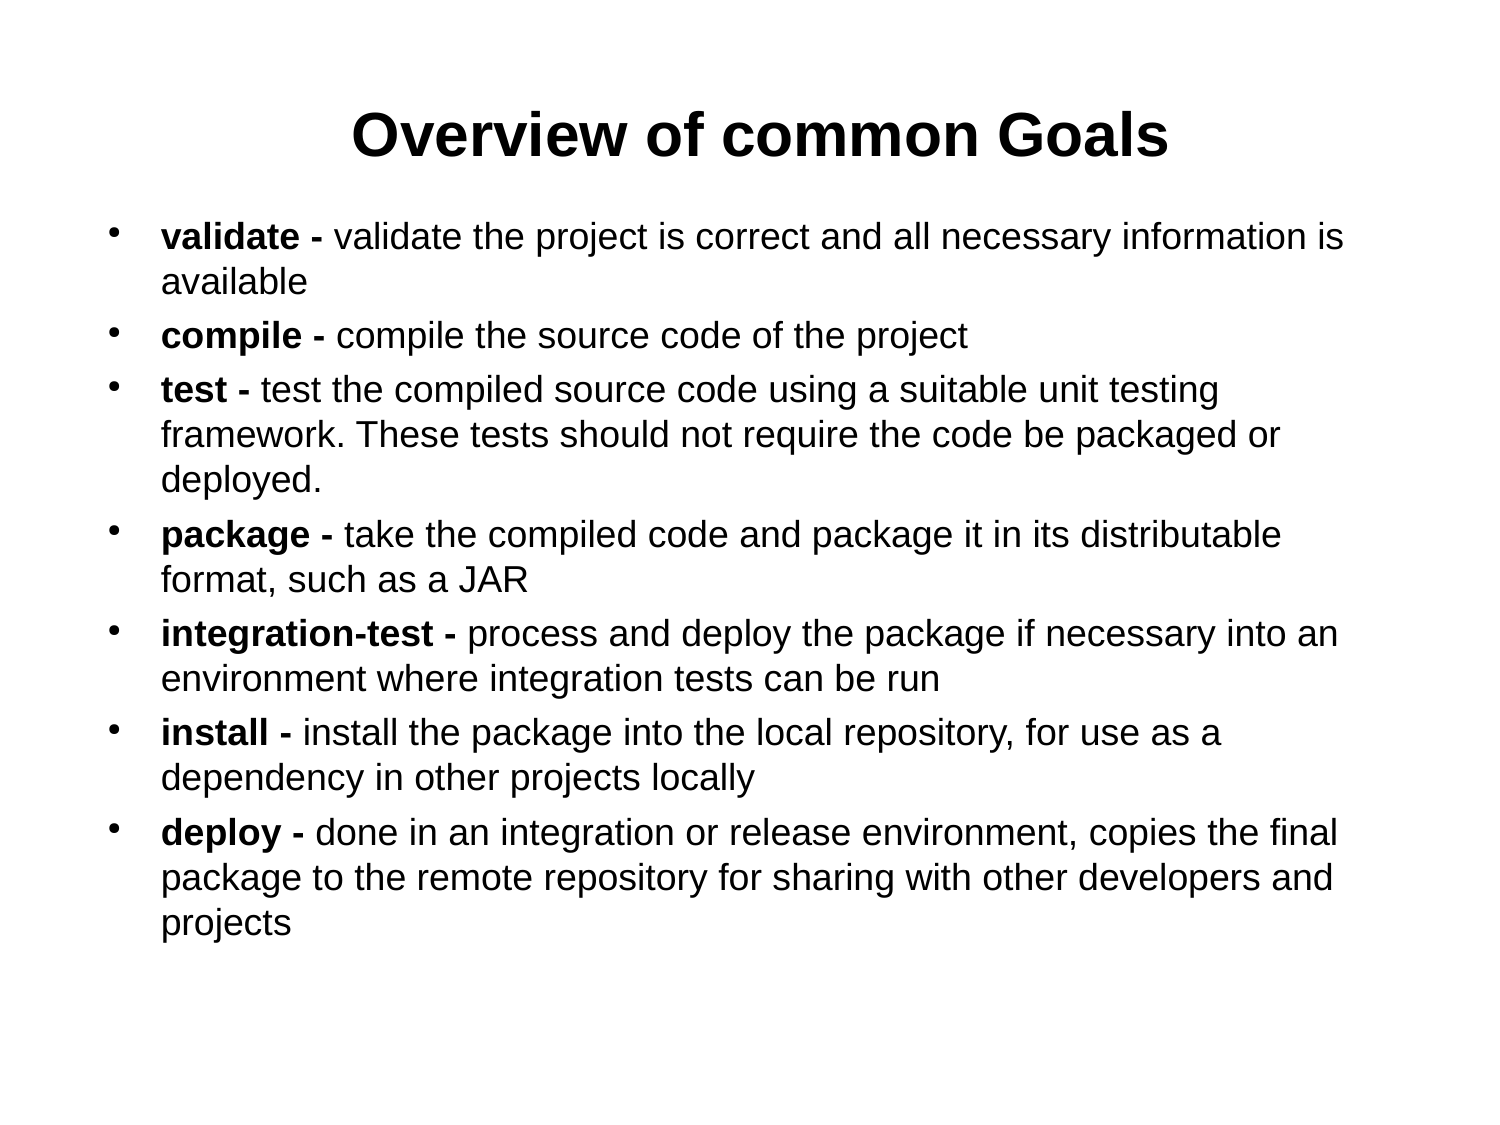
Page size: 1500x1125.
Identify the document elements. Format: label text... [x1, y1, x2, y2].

list validate - validate the project is correct and all necessary information is available compile - compile the source code of the project test - test the compiled source code using a suitable unit testing framework. These tests should not require the code be packaged or deployed. package - take the compiled code and package it in its distributable format, such as a JAR integration-test - process and deploy the package if necessary into an environment where integration tests can be run install - install the package into the local repository, for use as a dependency in other projects locally deploy - done in an integration or release environment, copies the final package to the remote repository for sharing with other developers and projects [75, 204, 1395, 1075]
title Overview of common Goals [75, 44, 1425, 177]
